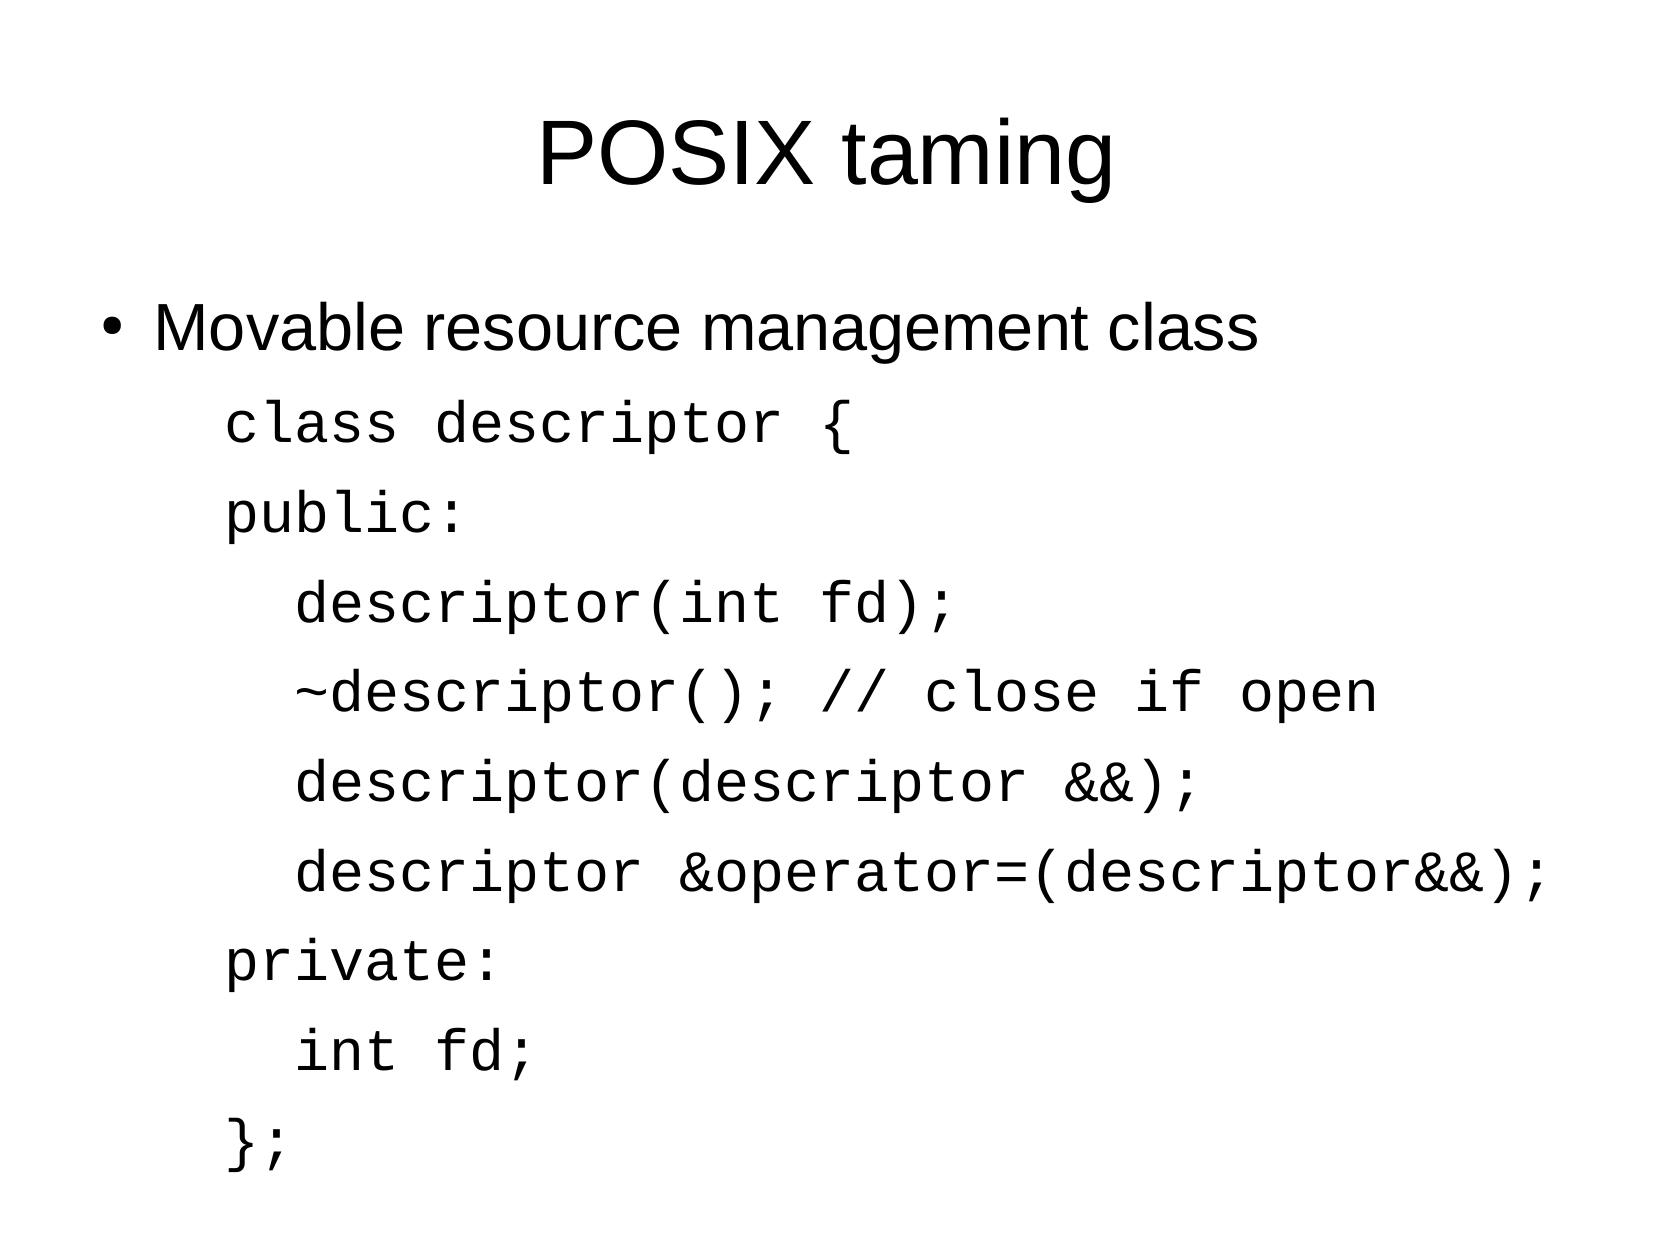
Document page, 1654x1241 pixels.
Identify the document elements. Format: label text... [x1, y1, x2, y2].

list Movable resource management class class descriptor { public: descriptor(int fd); ~descriptor(); // close if open descriptor(descriptor &&); descriptor &operator=(descriptor&&); private: int fd; }; [82, 290, 1571, 1148]
title POSIX taming [82, 49, 1571, 257]
